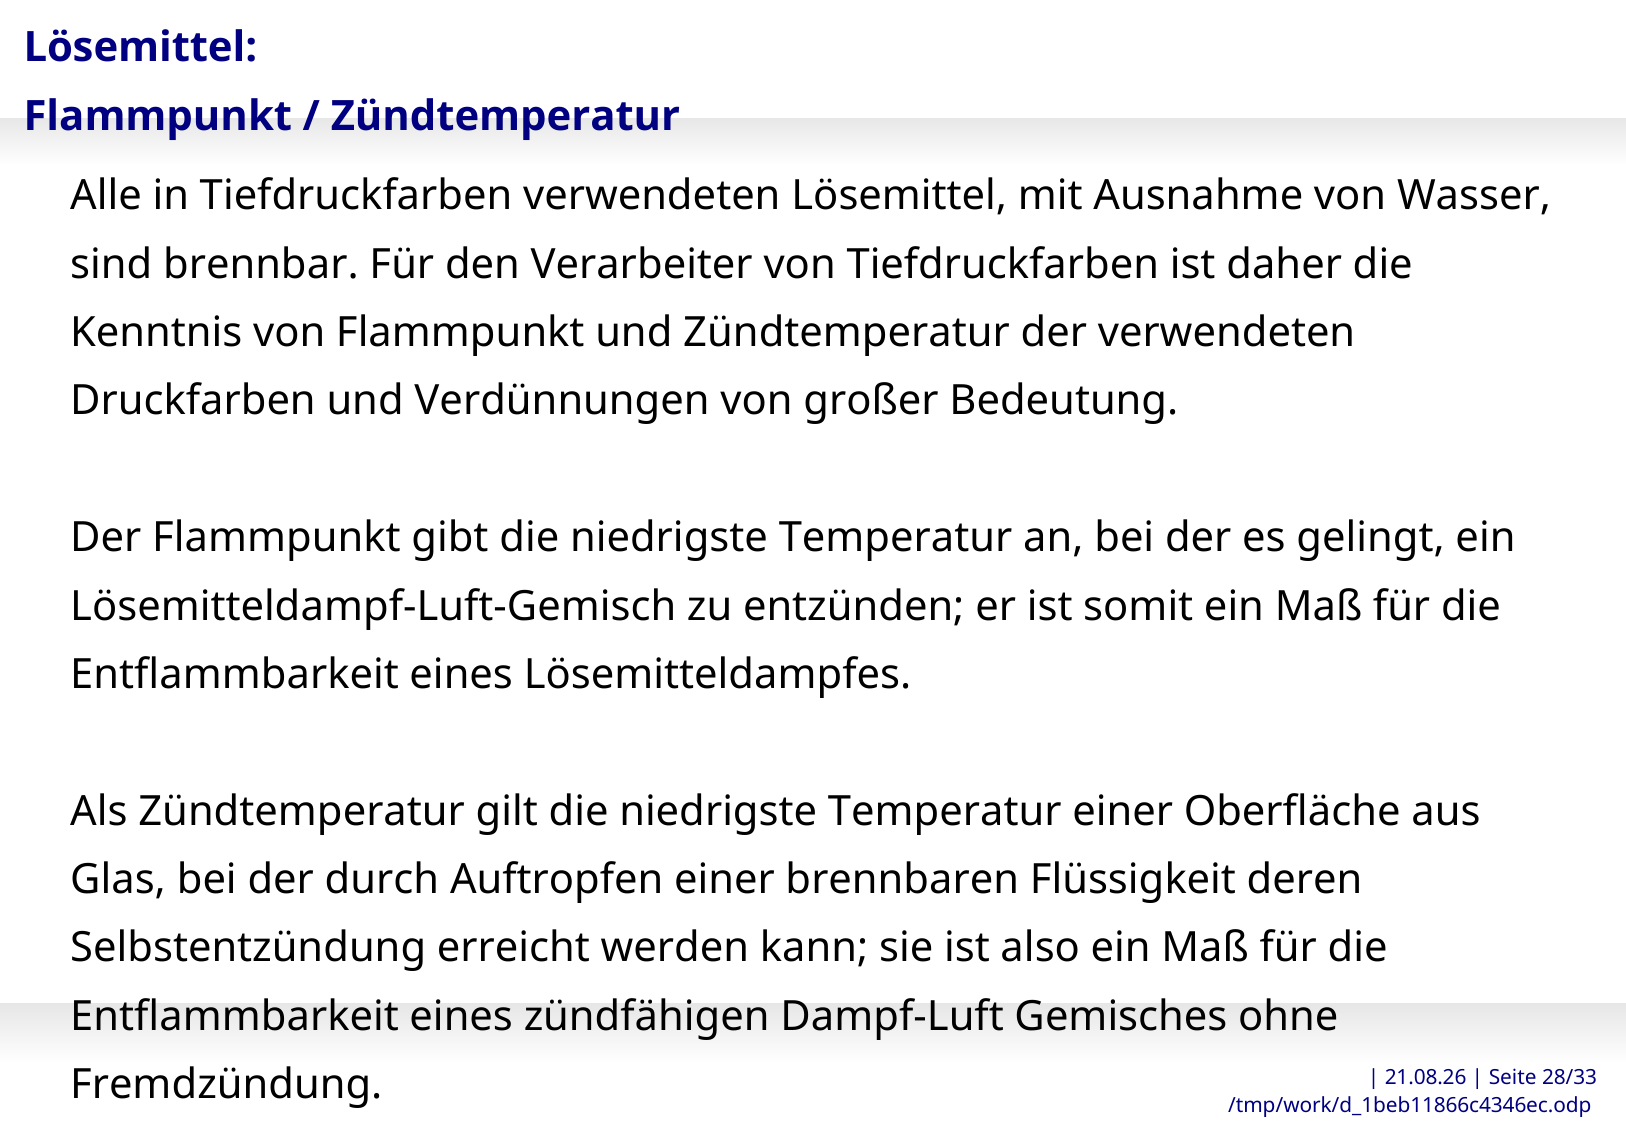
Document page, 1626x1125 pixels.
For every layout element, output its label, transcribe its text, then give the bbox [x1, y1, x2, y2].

list Alle in Tiefdruckfarben verwendeten Lösemittel, mit Ausnahme von Wasser, sind brennbar. Für den Verarbeiter von Tiefdruckfarben ist daher die Kenntnis von Flammpunkt und Zündtemperatur der verwendeten Druckfarben und Verdünnungen von großer Bedeutung. Der Flammpunkt gibt die niedrigste Temperatur an, bei der es gelingt, ein Lösemitteldampf-Luft-Gemisch zu entzünden; er ist somit ein Maß für die Entflammbarkeit eines Lösemitteldampfes. Als Zündtemperatur gilt die niedrigste Temperatur einer Oberfläche aus Glas, bei der durch Auftropfen einer brennbaren Flüssigkeit deren Selbstentzündung erreicht werden kann; sie ist also ein Maß für die Entflammbarkeit eines zündfähigen Dampf-Luft Gemisches ohne Fremdzündung. [23, 153, 1588, 989]
title Lösemittel: Flammpunkt / Zündtemperatur [23, 5, 1600, 154]
